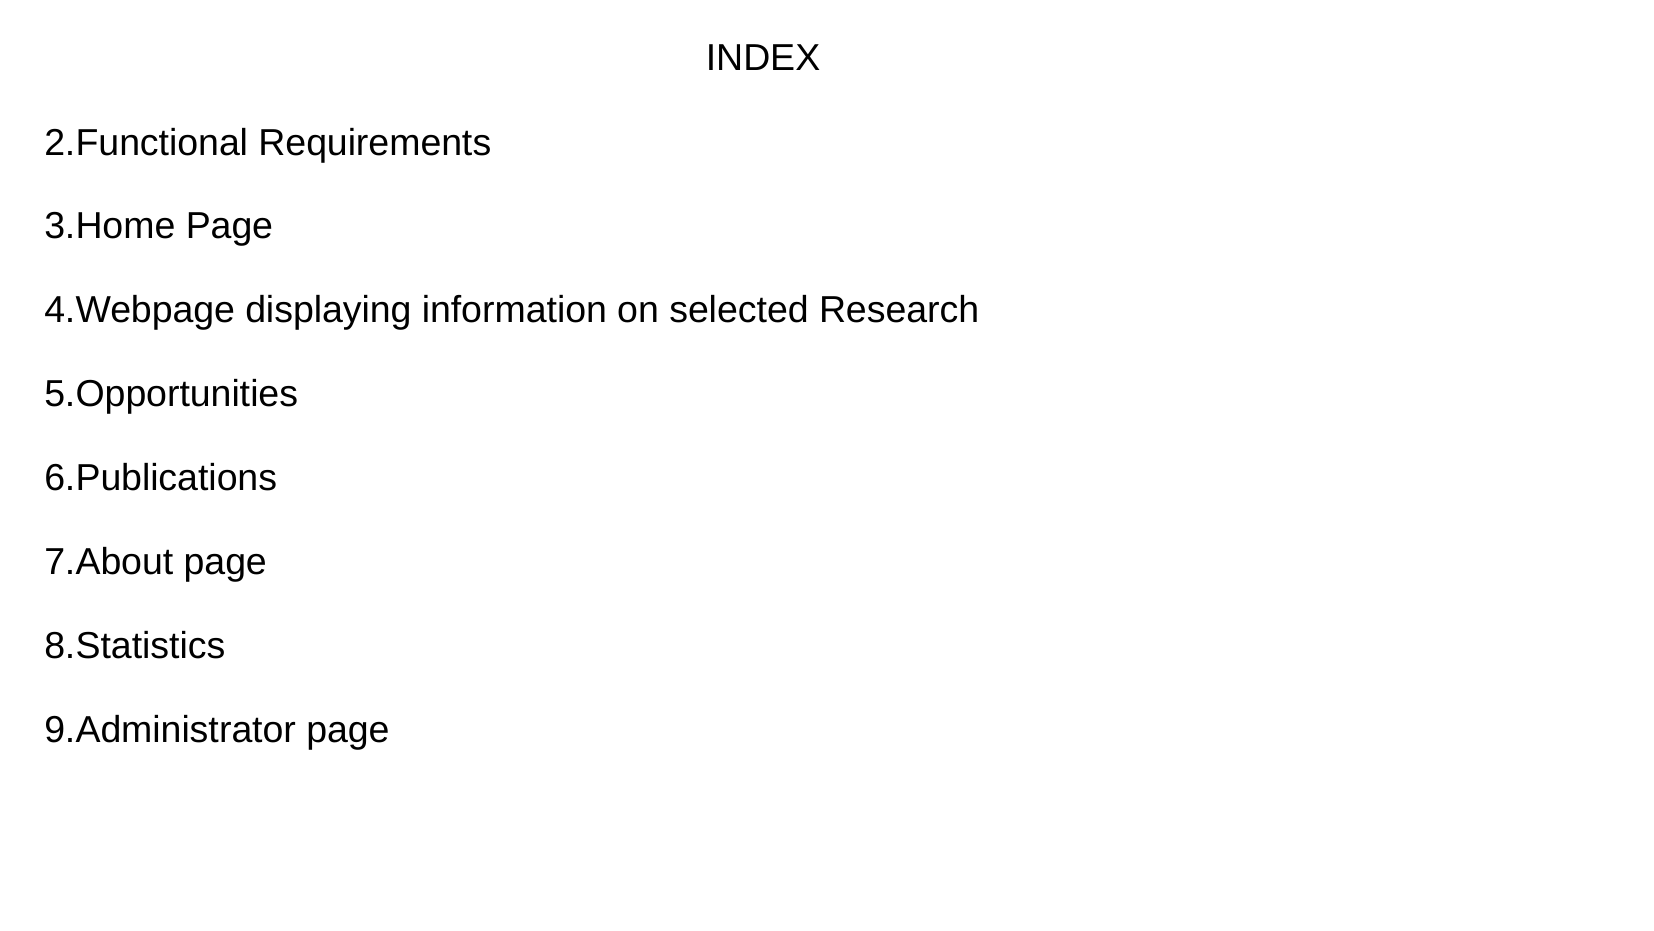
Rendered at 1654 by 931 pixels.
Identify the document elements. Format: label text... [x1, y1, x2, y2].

text_box INDEX 2.Functional Requirements 3.Home Page 4.Webpage displaying information on selected Research 5.Opportunities 6.Publications 7.About page 8.Statistics 9.Administrator page [29, 29, 1625, 801]
